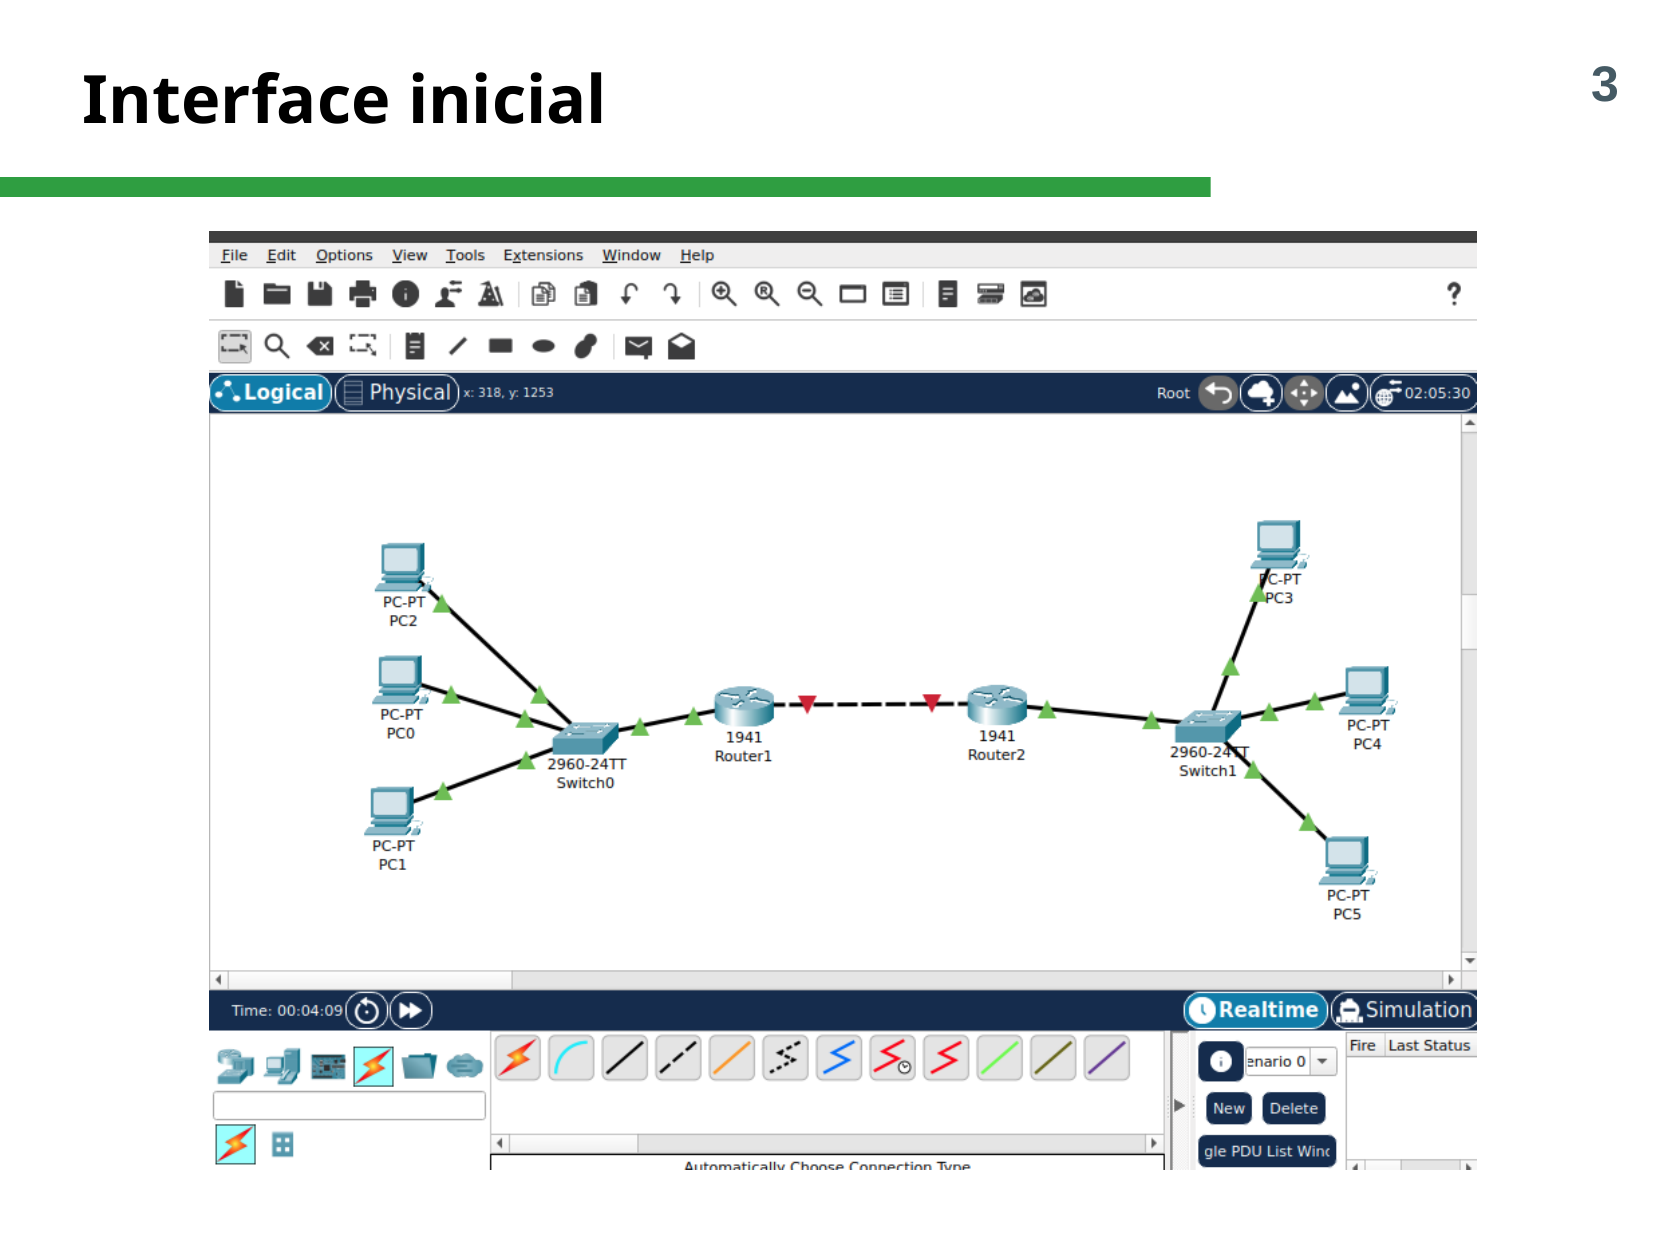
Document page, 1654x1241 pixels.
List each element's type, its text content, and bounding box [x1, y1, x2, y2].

title Interface inicial [82, 0, 1152, 202]
picture [209, 231, 1477, 1170]
